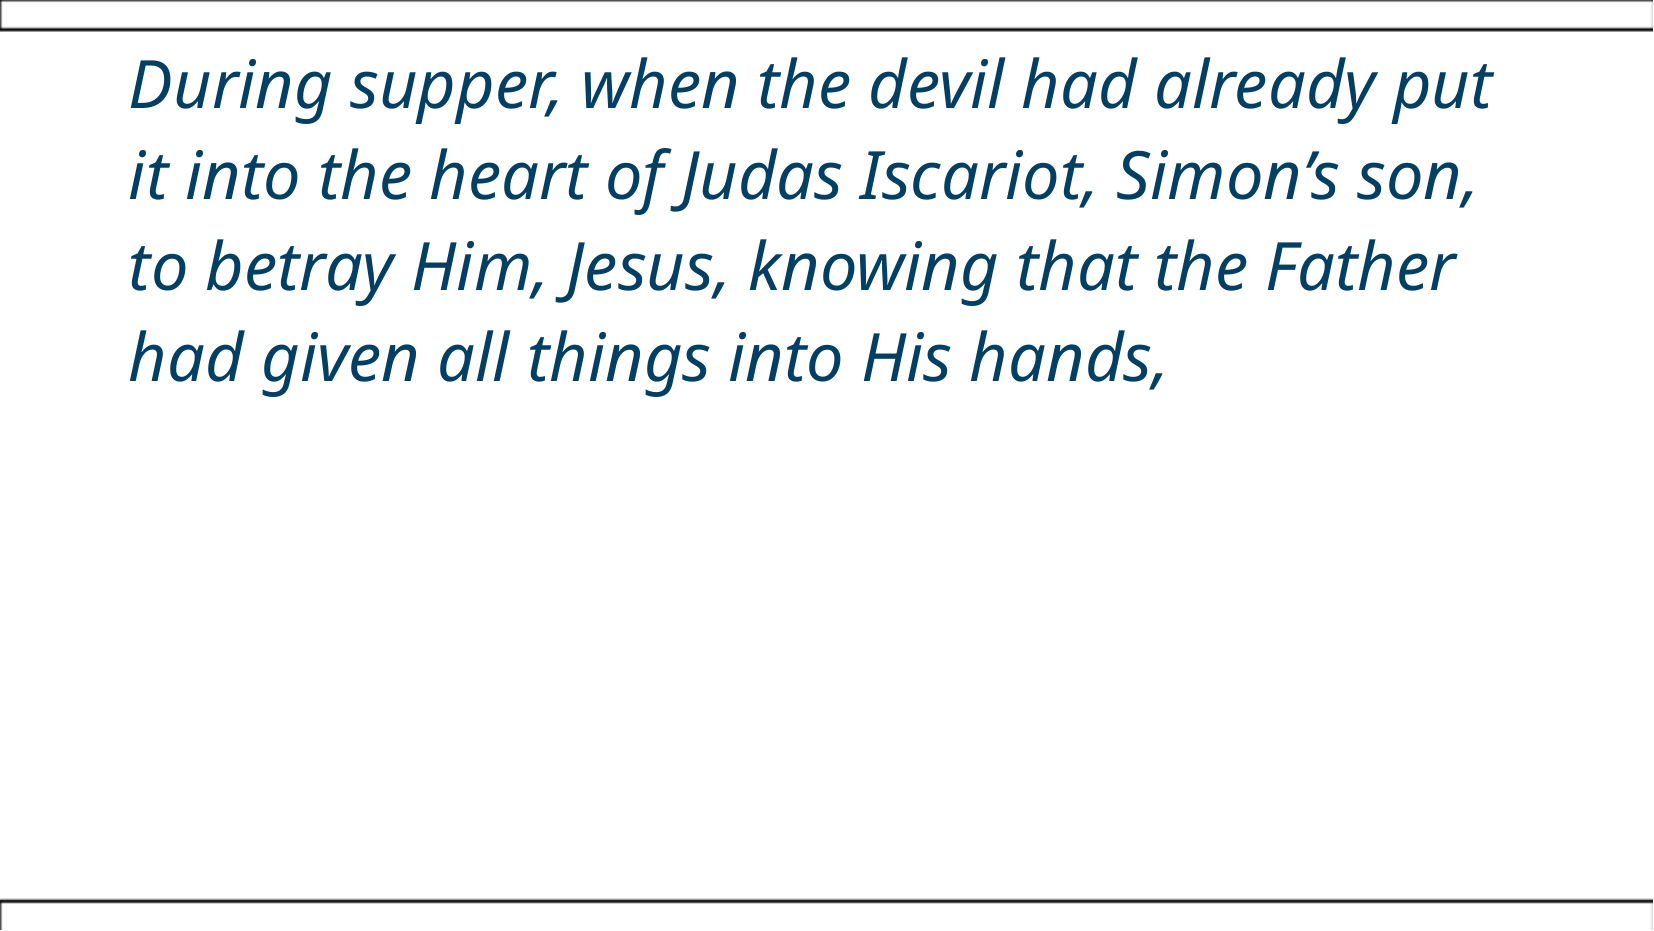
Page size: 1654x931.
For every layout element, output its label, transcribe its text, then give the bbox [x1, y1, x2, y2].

text_box During supper, when the devil had already put it into the heart of Judas Iscariot, Simon’s son, to betray Him, Jesus, knowing that the Father had given all things into His hands, [62, 30, 1593, 400]
picture [0, 0, 1653, 930]
